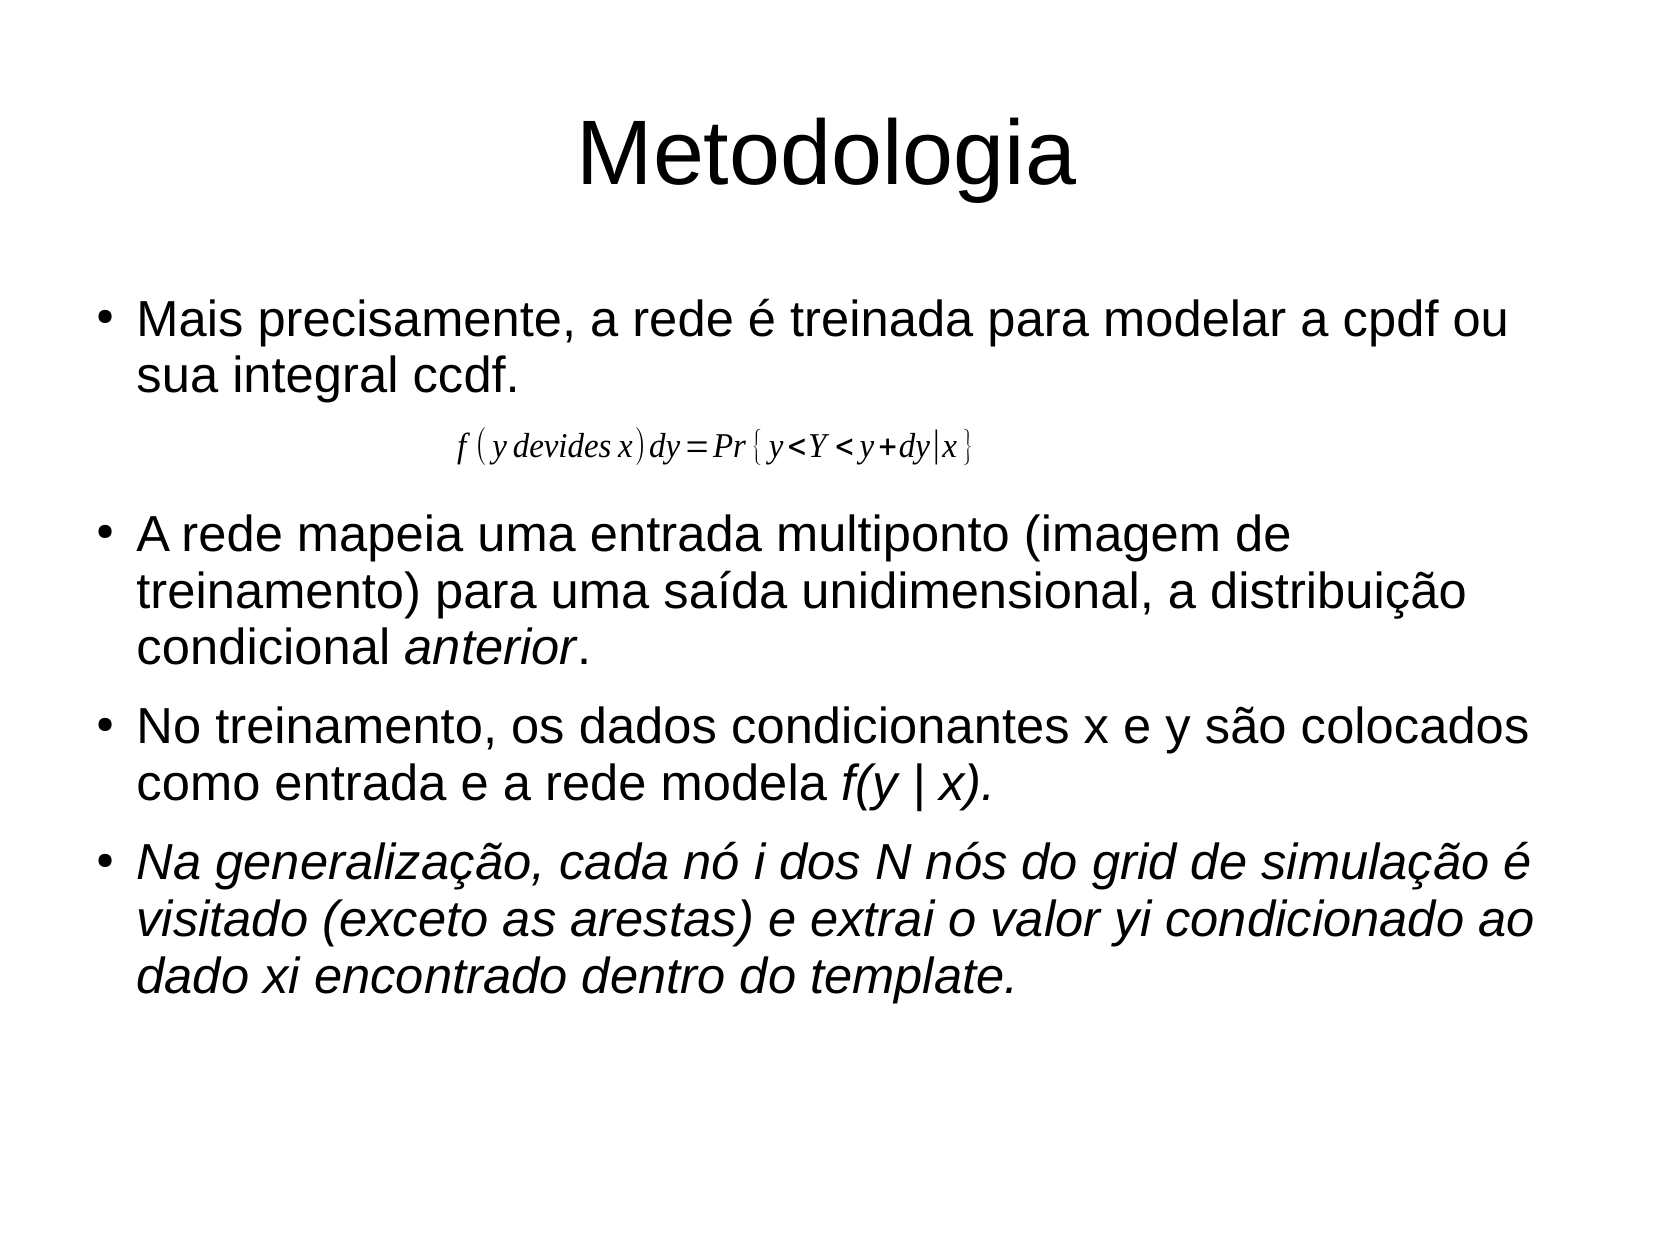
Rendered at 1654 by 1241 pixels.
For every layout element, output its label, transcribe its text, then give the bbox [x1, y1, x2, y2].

title Metodologia [82, 49, 1571, 257]
chart [448, 425, 984, 468]
list Mais precisamente, a rede é treinada para modelar a cpdf ou sua integral ccdf. A rede mapeia uma entrada multiponto (imagem de treinamento) para uma saída unidimensional, a distribuição condicional anterior. No treinamento, os dados condicionantes x e y são colocados como entrada e a rede modela f(y | x). Na generalização, cada nó i dos N nós do grid de simulação é visitado (exceto as arestas) e extrai o valor yi condicionado ao dado xi encontrado dentro do template. [82, 290, 1571, 1010]
